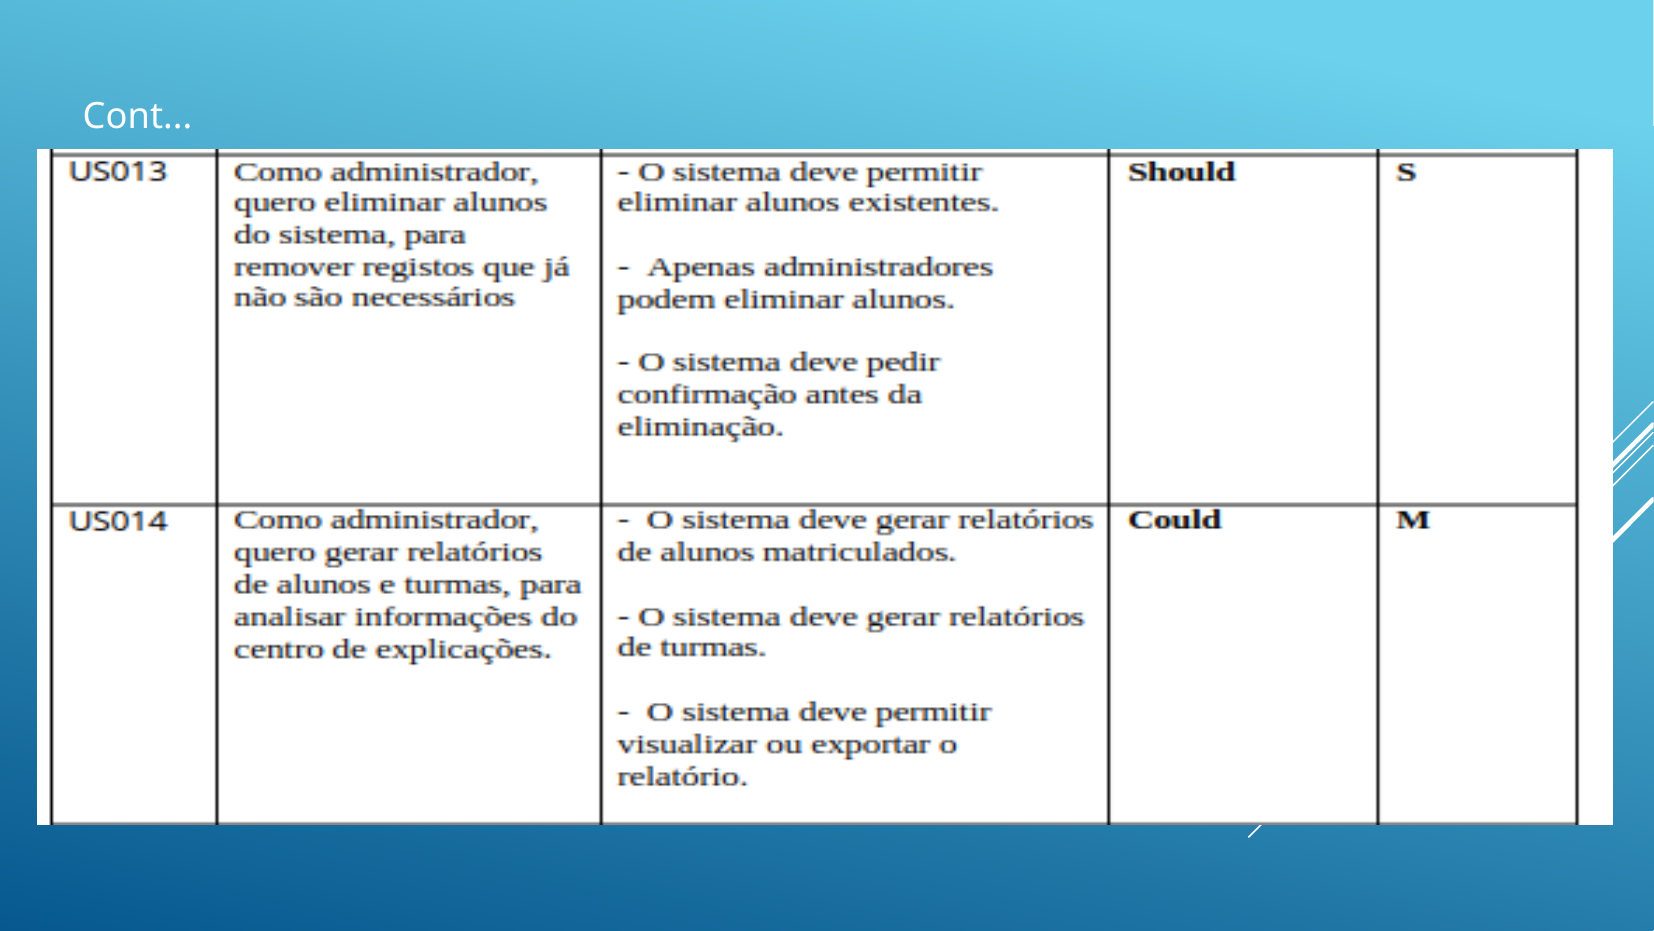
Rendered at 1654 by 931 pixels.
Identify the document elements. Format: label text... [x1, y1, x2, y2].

picture [37, 149, 1613, 826]
title Cont... [82, 37, 1571, 149]
